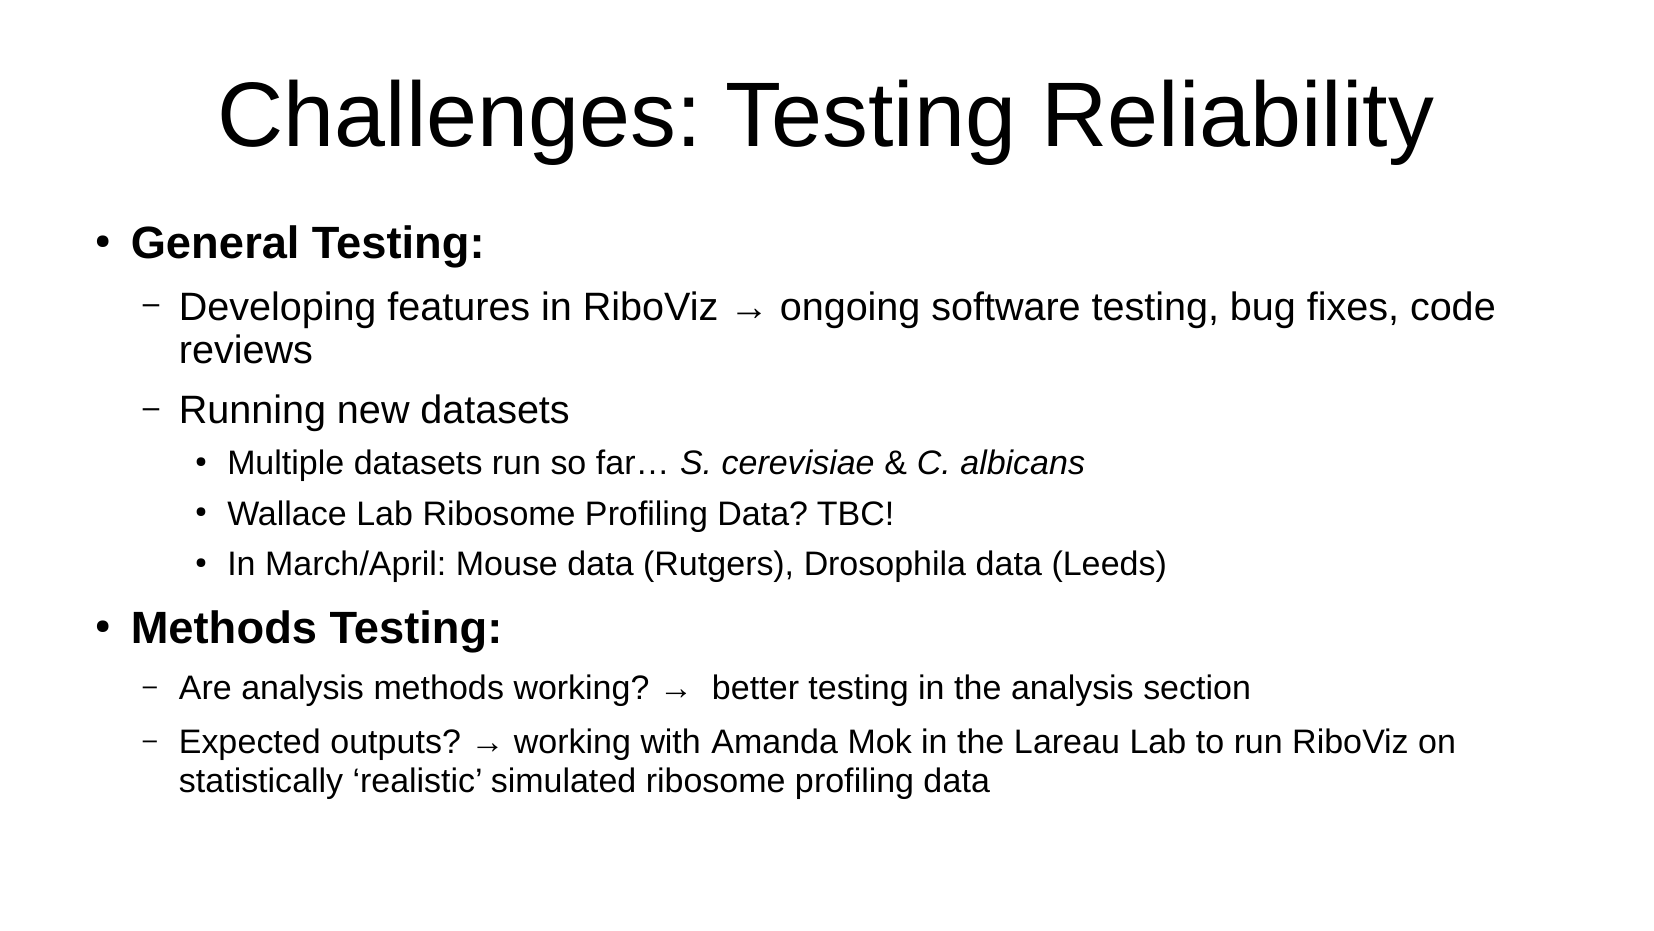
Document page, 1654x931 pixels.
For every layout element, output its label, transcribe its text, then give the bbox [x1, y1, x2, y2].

list General Testing: Developing features in RiboViz → ongoing software testing, bug fixes, code reviews Running new datasets Multiple datasets run so far… S. cerevisiae & C. albicans Wallace Lab Ribosome Profiling Data? TBC! In March/April: Mouse data (Rutgers), Drosophila data (Leeds) Methods Testing: Are analysis methods working? → better testing in the analysis section Expected outputs? → working with Amanda Mok in the Lareau Lab to run RiboViz on statistically ‘realistic’ simulated ribosome profiling data [82, 217, 1571, 804]
title Challenges: Testing Reliability [82, 37, 1571, 193]
